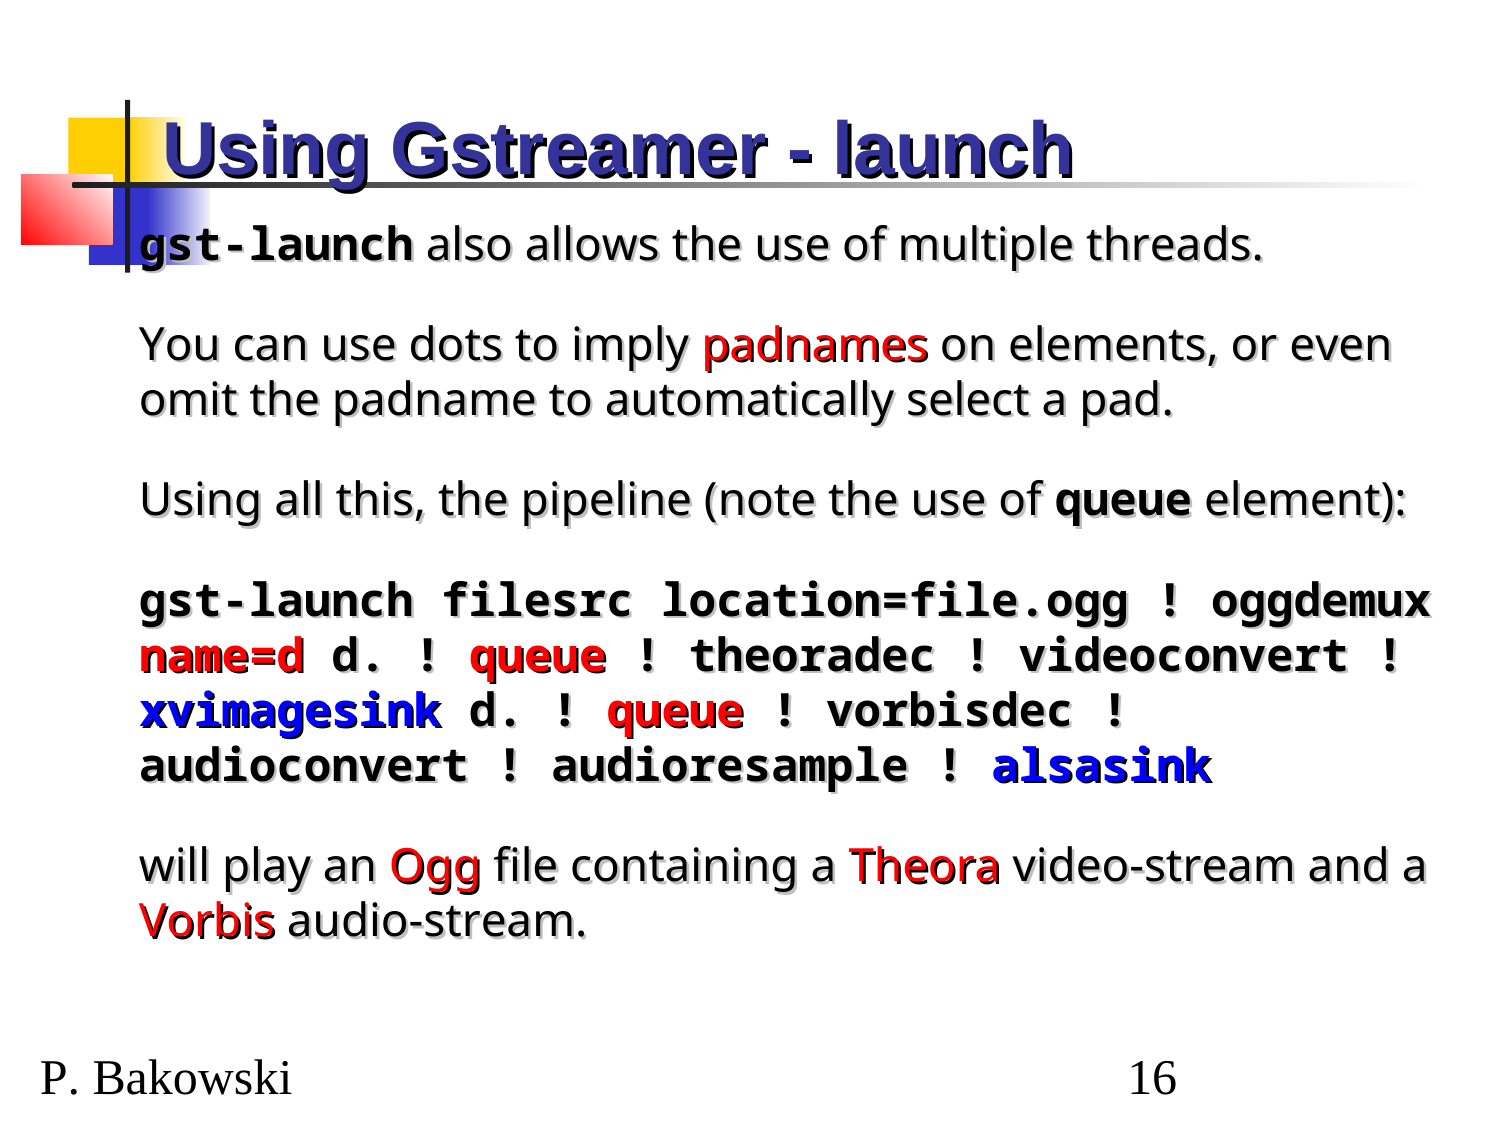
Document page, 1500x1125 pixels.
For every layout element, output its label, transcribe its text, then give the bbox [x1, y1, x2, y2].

text_box gst-launch also allows the use of multiple threads. You can use dots to imply padnames on elements, or even omit the padname to automatically select a pad. Using all this, the pipeline (note the use of queue element): gst-launch filesrc location=file.ogg ! oggdemux name=d d. ! queue ! theoradec ! videoconvert ! xvimagesink d. ! queue ! vorbisdec ! audioconvert ! audioresample ! alsasink will play an Ogg file containing a Theora video-stream and a Vorbis audio-stream. [124, 206, 1471, 1054]
title Using Gstreamer - launch [147, 92, 1394, 206]
